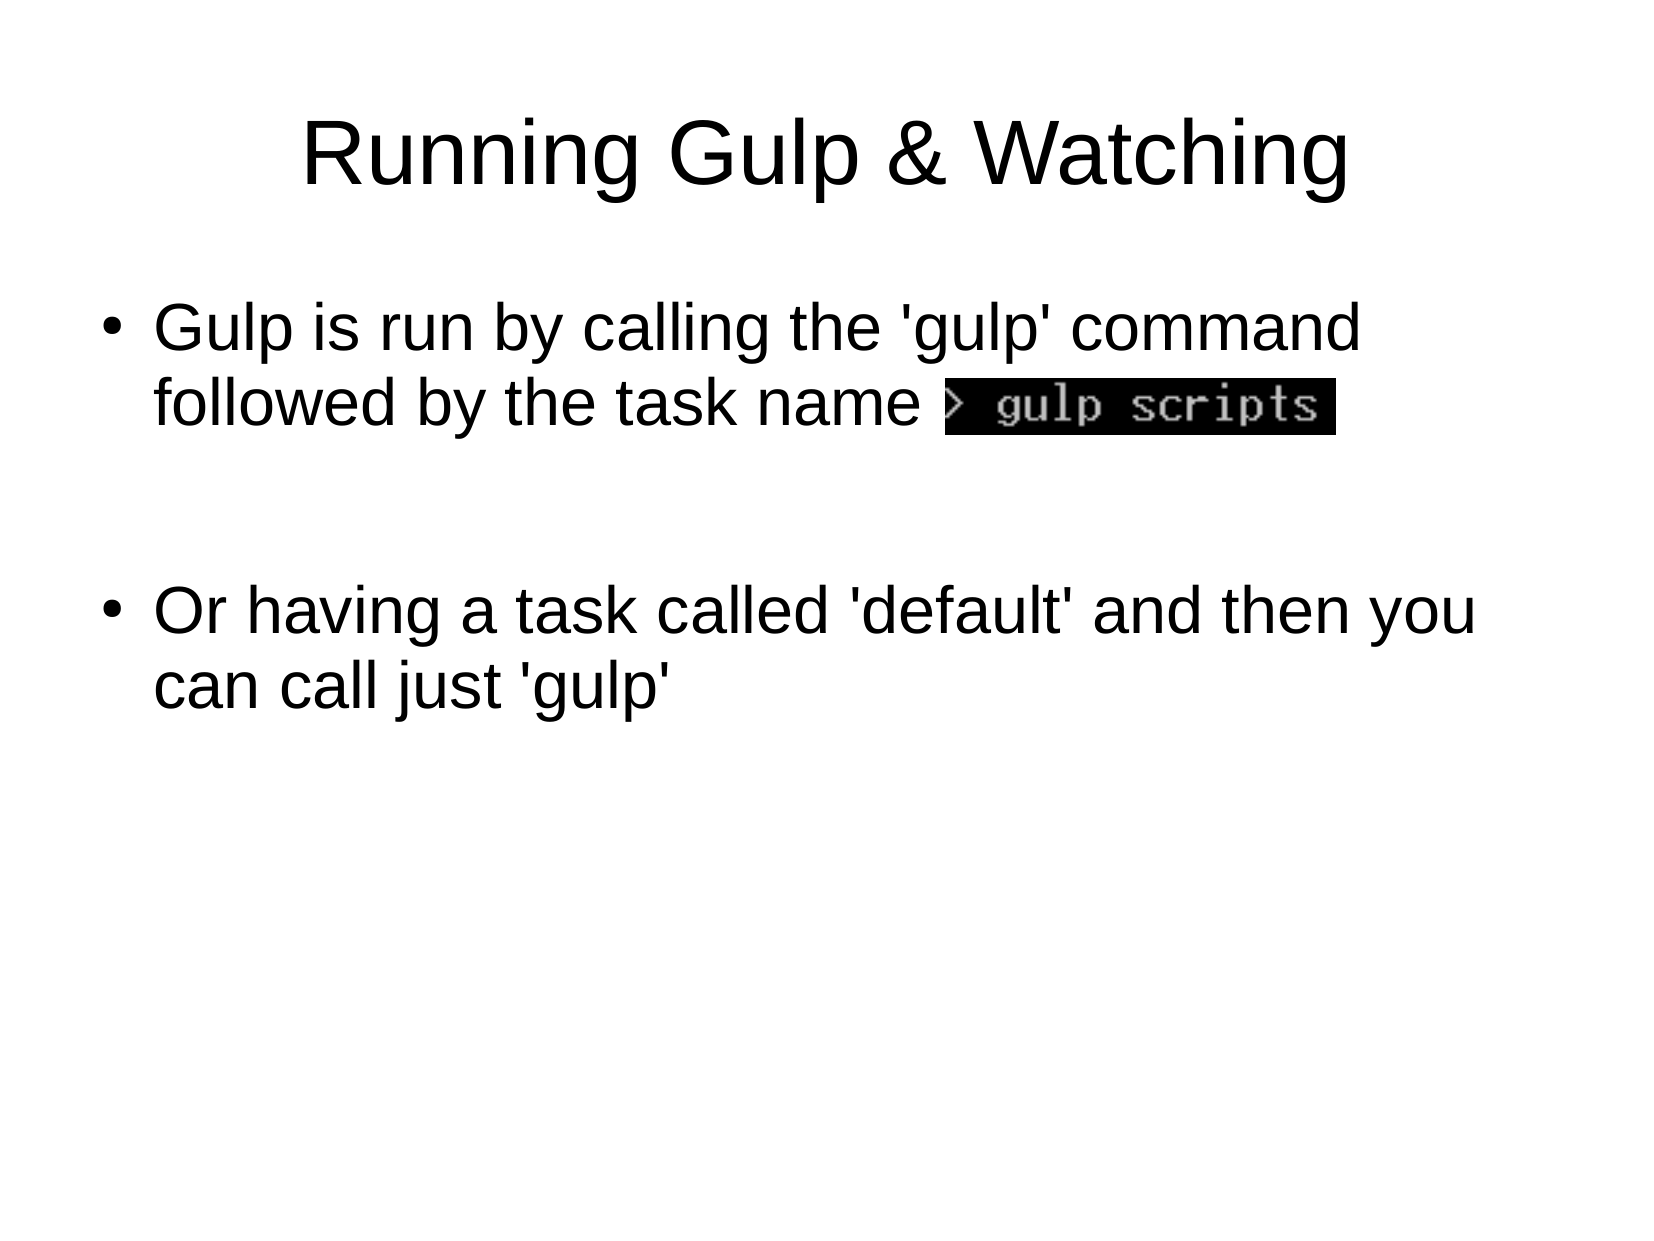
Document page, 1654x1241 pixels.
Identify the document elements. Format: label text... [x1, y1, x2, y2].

title Running Gulp & Watching [82, 49, 1571, 257]
list Gulp is run by calling the 'gulp' command followed by the task name Or having a task called 'default' and then you can call just 'gulp' [82, 290, 1571, 1109]
picture [945, 378, 1336, 436]
